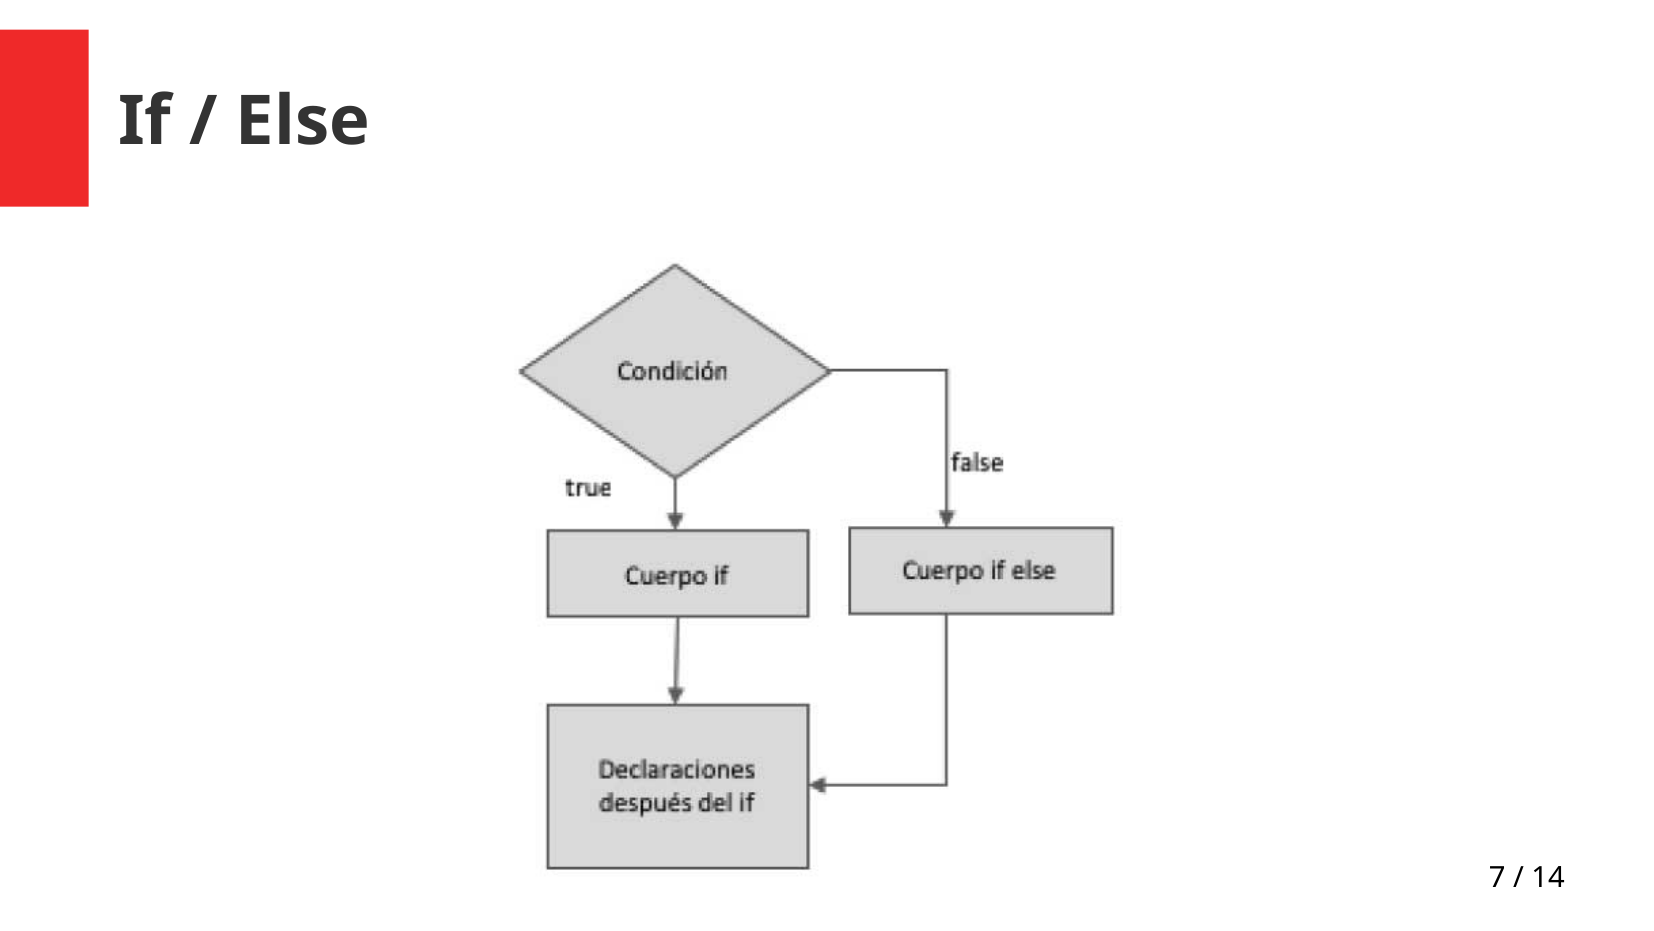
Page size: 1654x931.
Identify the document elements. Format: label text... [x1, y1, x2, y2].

title If / Else [118, 29, 1595, 207]
picture [471, 236, 1150, 886]
